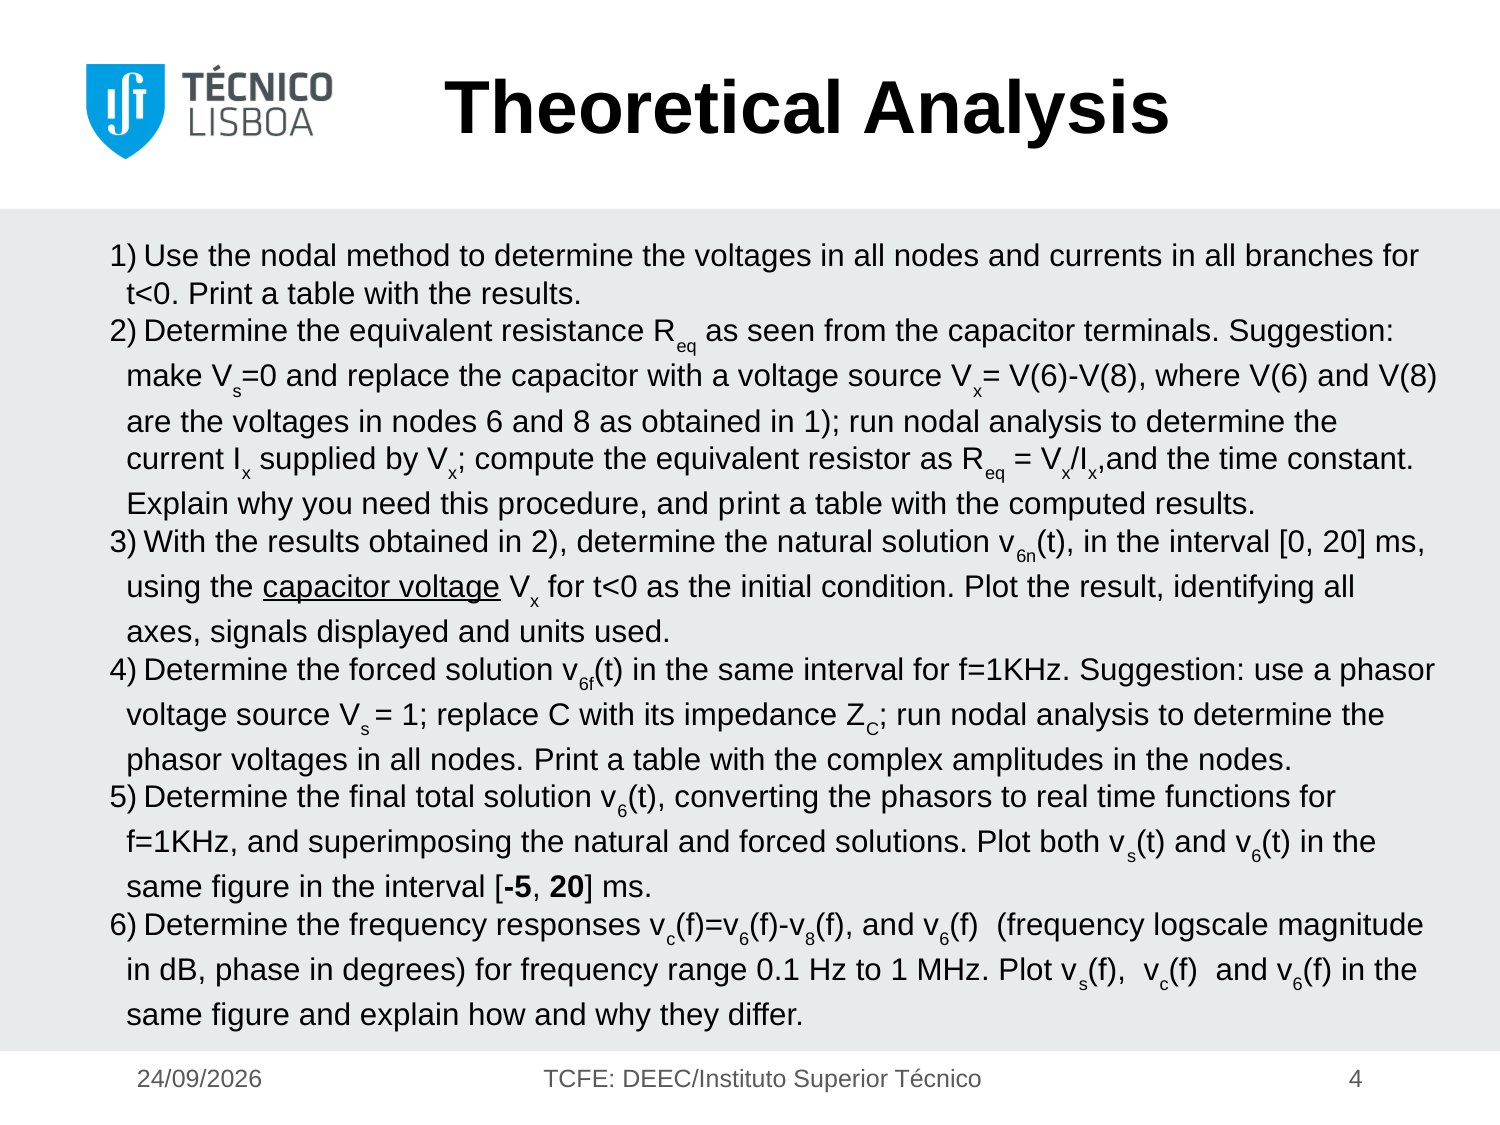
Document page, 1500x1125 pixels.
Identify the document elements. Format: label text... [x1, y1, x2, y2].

title Theoretical Analysis [430, 32, 1461, 176]
list Use the nodal method to determine the voltages in all nodes and currents in all branches for t<0. Print a table with the results. Determine the equivalent resistance Req as seen from the capacitor terminals. Suggestion: make Vs=0 and replace the capacitor with a voltage source Vx= V(6)-V(8), where V(6) and V(8) are the voltages in nodes 6 and 8 as obtained in 1); run nodal analysis to determine the current Ix supplied by Vx; compute the equivalent resistor as Req = Vx/Ix,and the time constant. Explain why you need this procedure, and print a table with the computed results. With the results obtained in 2), determine the natural solution v6n(t), in the interval [0, 20] ms, using the capacitor voltage Vx for t<0 as the initial condition. Plot the result, identifying all axes, signals displayed and units used. Determine the forced solution v6f(t) in the same interval for f=1KHz. Suggestion: use a phasor voltage source Vs = 1; replace C with its impedance ZC; run nodal analysis to determine the phasor voltages in all nodes. Print a table with the complex amplitudes in the nodes. Determine the final total solution v6(t), converting the phasors to real time functions for f=1KHz, and superimposing the natural and forced solutions. Plot both vs(t) and v6(t) in the same figure in the interval [-5, 20] ms. Determine the frequency responses vc(f)=v6(f)-v8(f), and v6(f) (frequency logscale magnitude in dB, phase in degrees) for frequency range 0.1 Hz to 1 MHz. Plot vs(f), vc(f) and v6(f) in the same figure and explain how and why they differ. [94, 227, 1455, 1072]
picture [0, 0, 1500, 1125]
